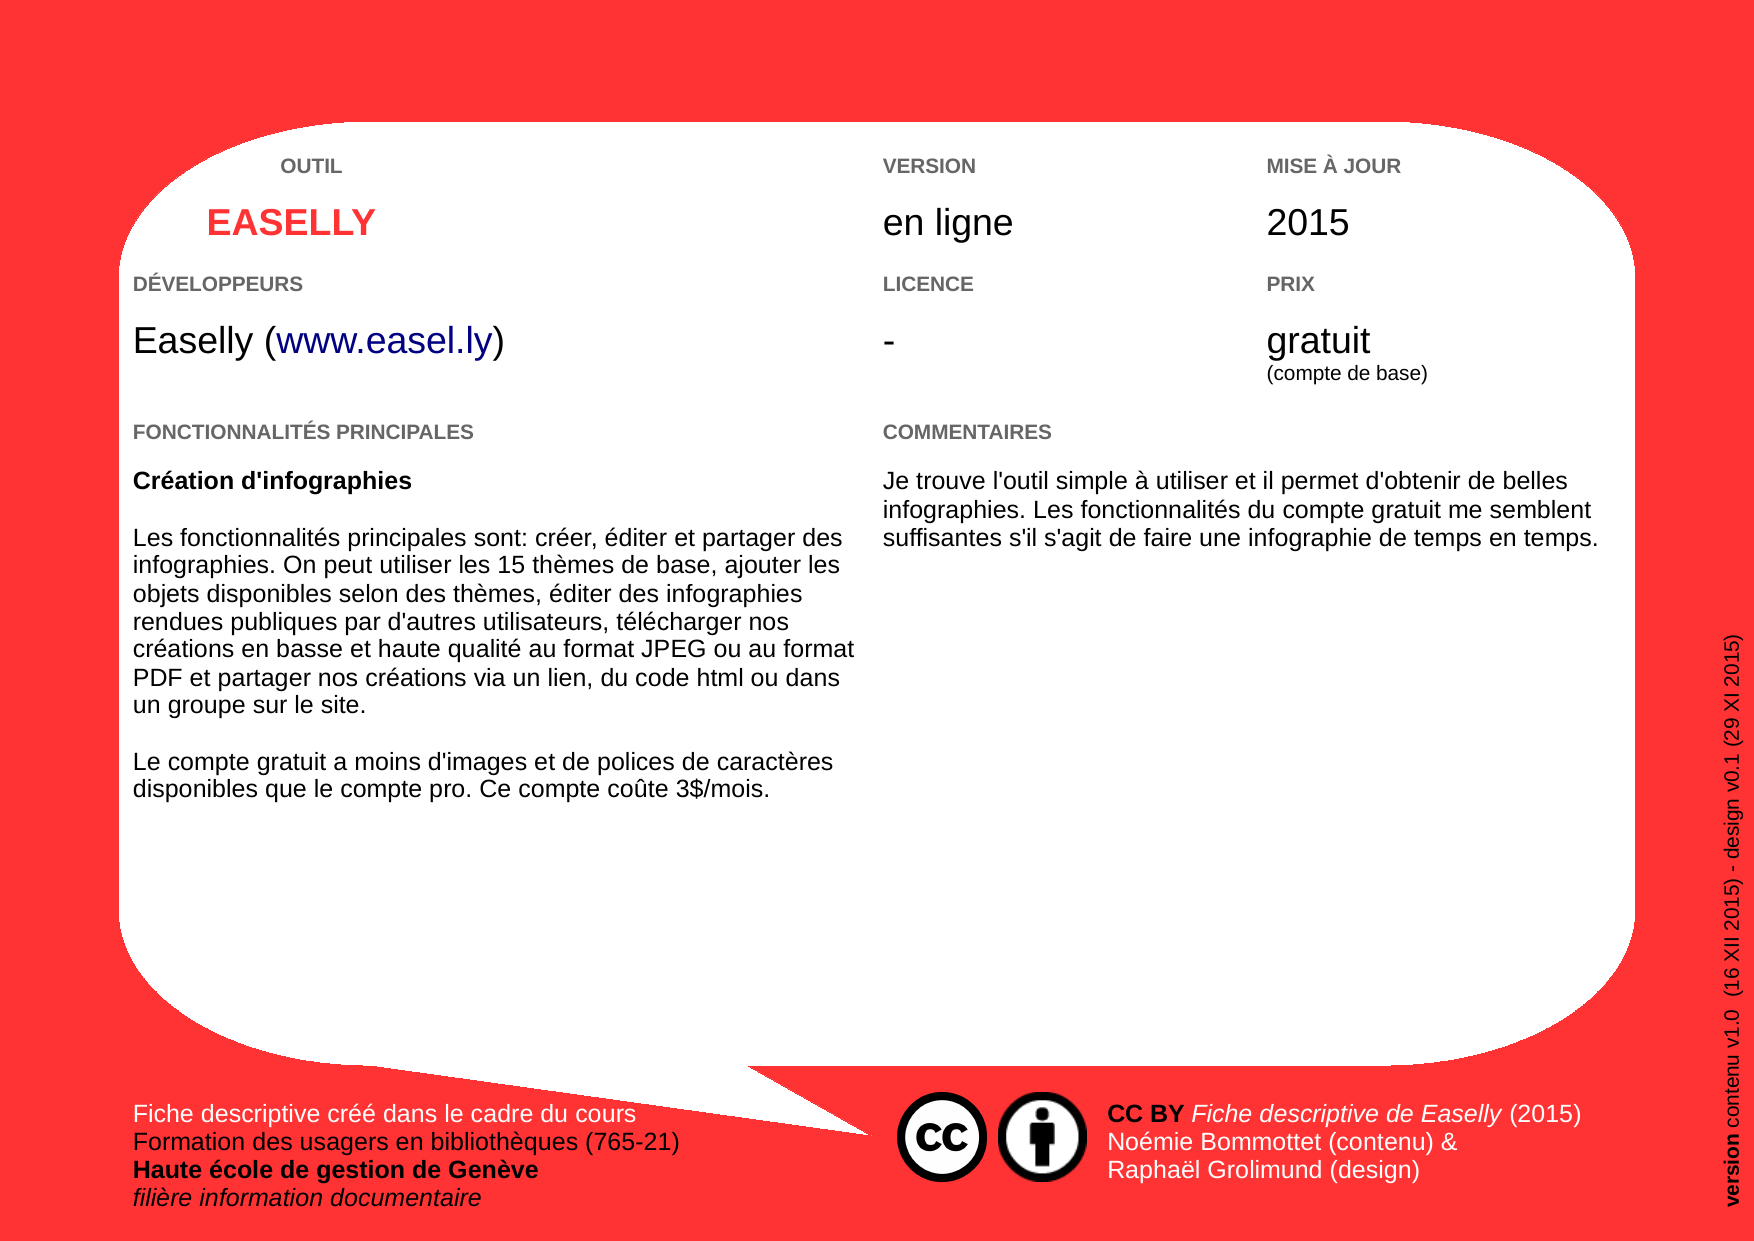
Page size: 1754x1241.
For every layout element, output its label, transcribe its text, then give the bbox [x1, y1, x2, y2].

text_box VERSION en ligne [868, 147, 1252, 265]
picture [897, 1092, 987, 1182]
text_box COMMENTAIRES Je trouve l'outil simple à utiliser et il permet d'obtenir de belles infographies. Les fonctionnalités du compte gratuit me semblent suffisantes s'il s'agit de faire une infographie de temps en temps. [886, 413, 1636, 1004]
text_box OUTIL EASELLY [118, 147, 868, 251]
text_box Fiche descriptive créé dans le cadre du cours Formation des usagers en bibliothèques (765-21) Haute école de gestion de Genève filière information documentaire [118, 1092, 869, 1240]
text_box LICENCE - [868, 265, 1252, 397]
text_box CC BY Fiche descriptive de Easelly (2015) Noémie Bommottet (contenu) & Raphaël Grolimund (design) [1092, 1092, 1678, 1193]
picture [998, 1092, 1087, 1182]
text_box PRIX gratuit (compte de base) [1251, 265, 1636, 393]
text_box MISE À JOUR 2015 [1251, 147, 1636, 251]
text_box version contenu v1.0 (16 XII 2015) - design v0.1 (29 XI 2015) [1712, 496, 1754, 1223]
text_box [0, 0, 1754, 1241]
text_box DÉVELOPPEURS Easelly (www.easel.ly) [118, 265, 868, 370]
text_box FONCTIONNALITÉS PRINCIPALES Création d'infographies Les fonctionnalités principales sont: créer, éditer et partager des infographies. On peut utiliser les 15 thèmes de base, ajouter les objets disponibles selon des thèmes, éditer des infographies rendues publiques par d'autres utilisateurs, télécharger nos créations en basse et haute qualité au format JPEG ou au format PDF et partager nos créations via un lien, du code html ou dans un groupe sur le site. Le compte gratuit a moins d'images et de polices de caractères disponibles que le compte pro. Ce compte coûte 3$/mois. [118, 413, 886, 1004]
